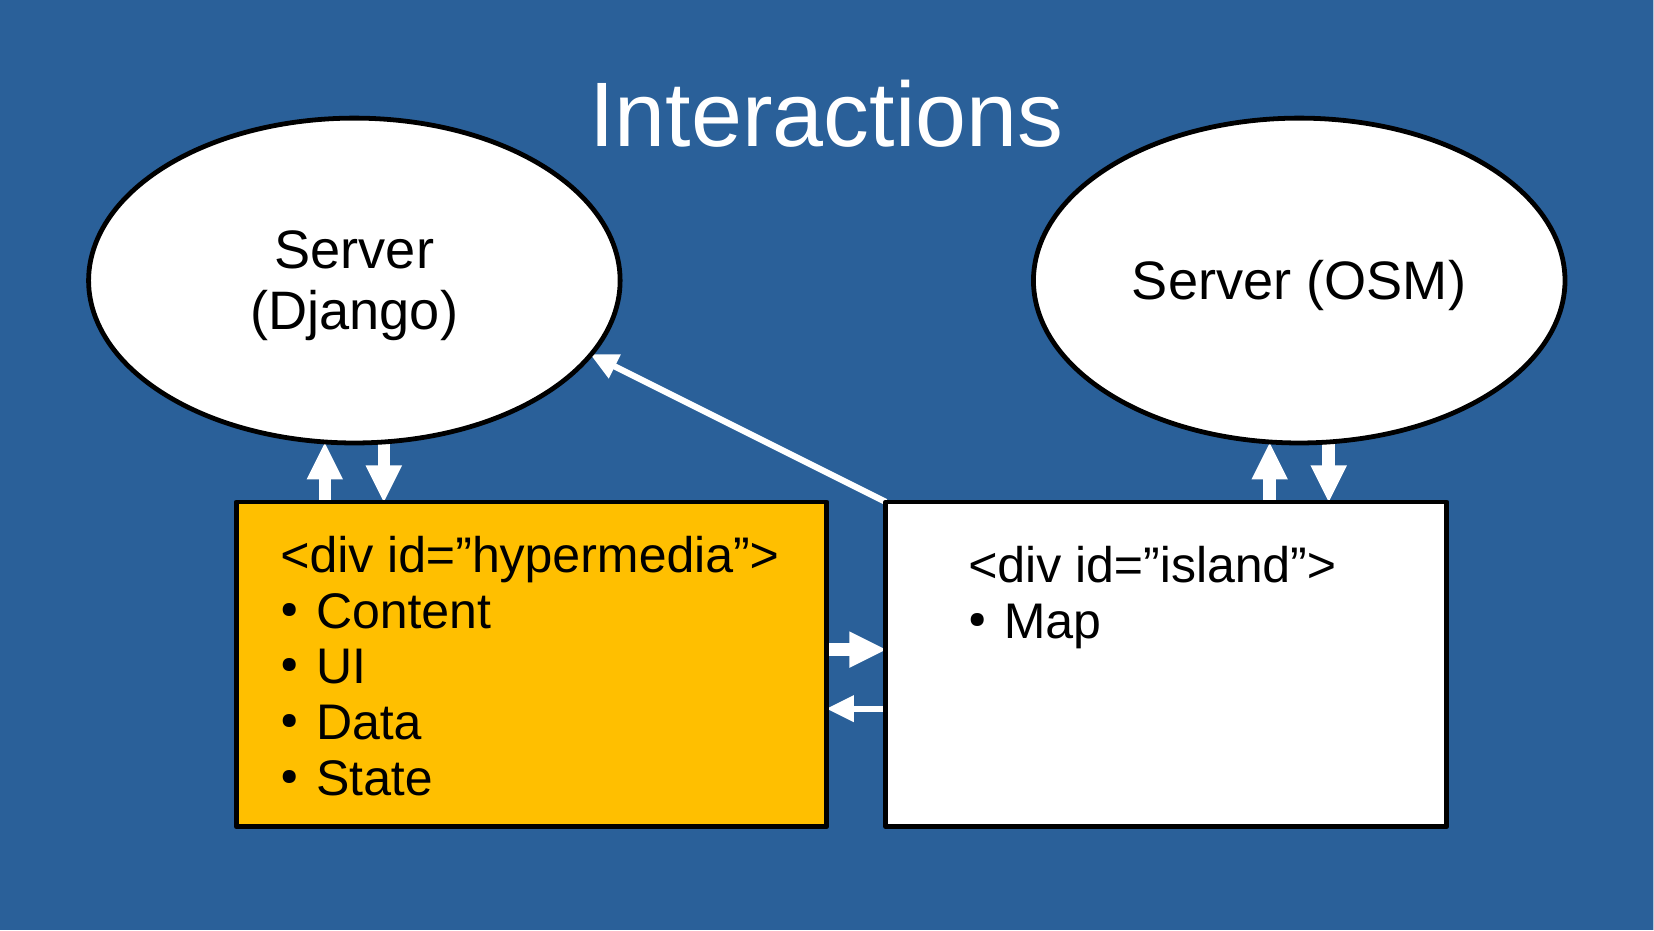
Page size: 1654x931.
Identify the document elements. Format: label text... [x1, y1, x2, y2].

text_box <div id=”island”> Map [953, 529, 1359, 657]
title Interactions [82, 37, 1571, 193]
text_box [885, 501, 1447, 827]
text_box <div id=”hypermedia”> Content UI Data State [265, 519, 827, 814]
text_box Server (Django) [88, 118, 621, 443]
text_box [236, 501, 827, 827]
text_box Server (OSM) [1033, 118, 1566, 443]
